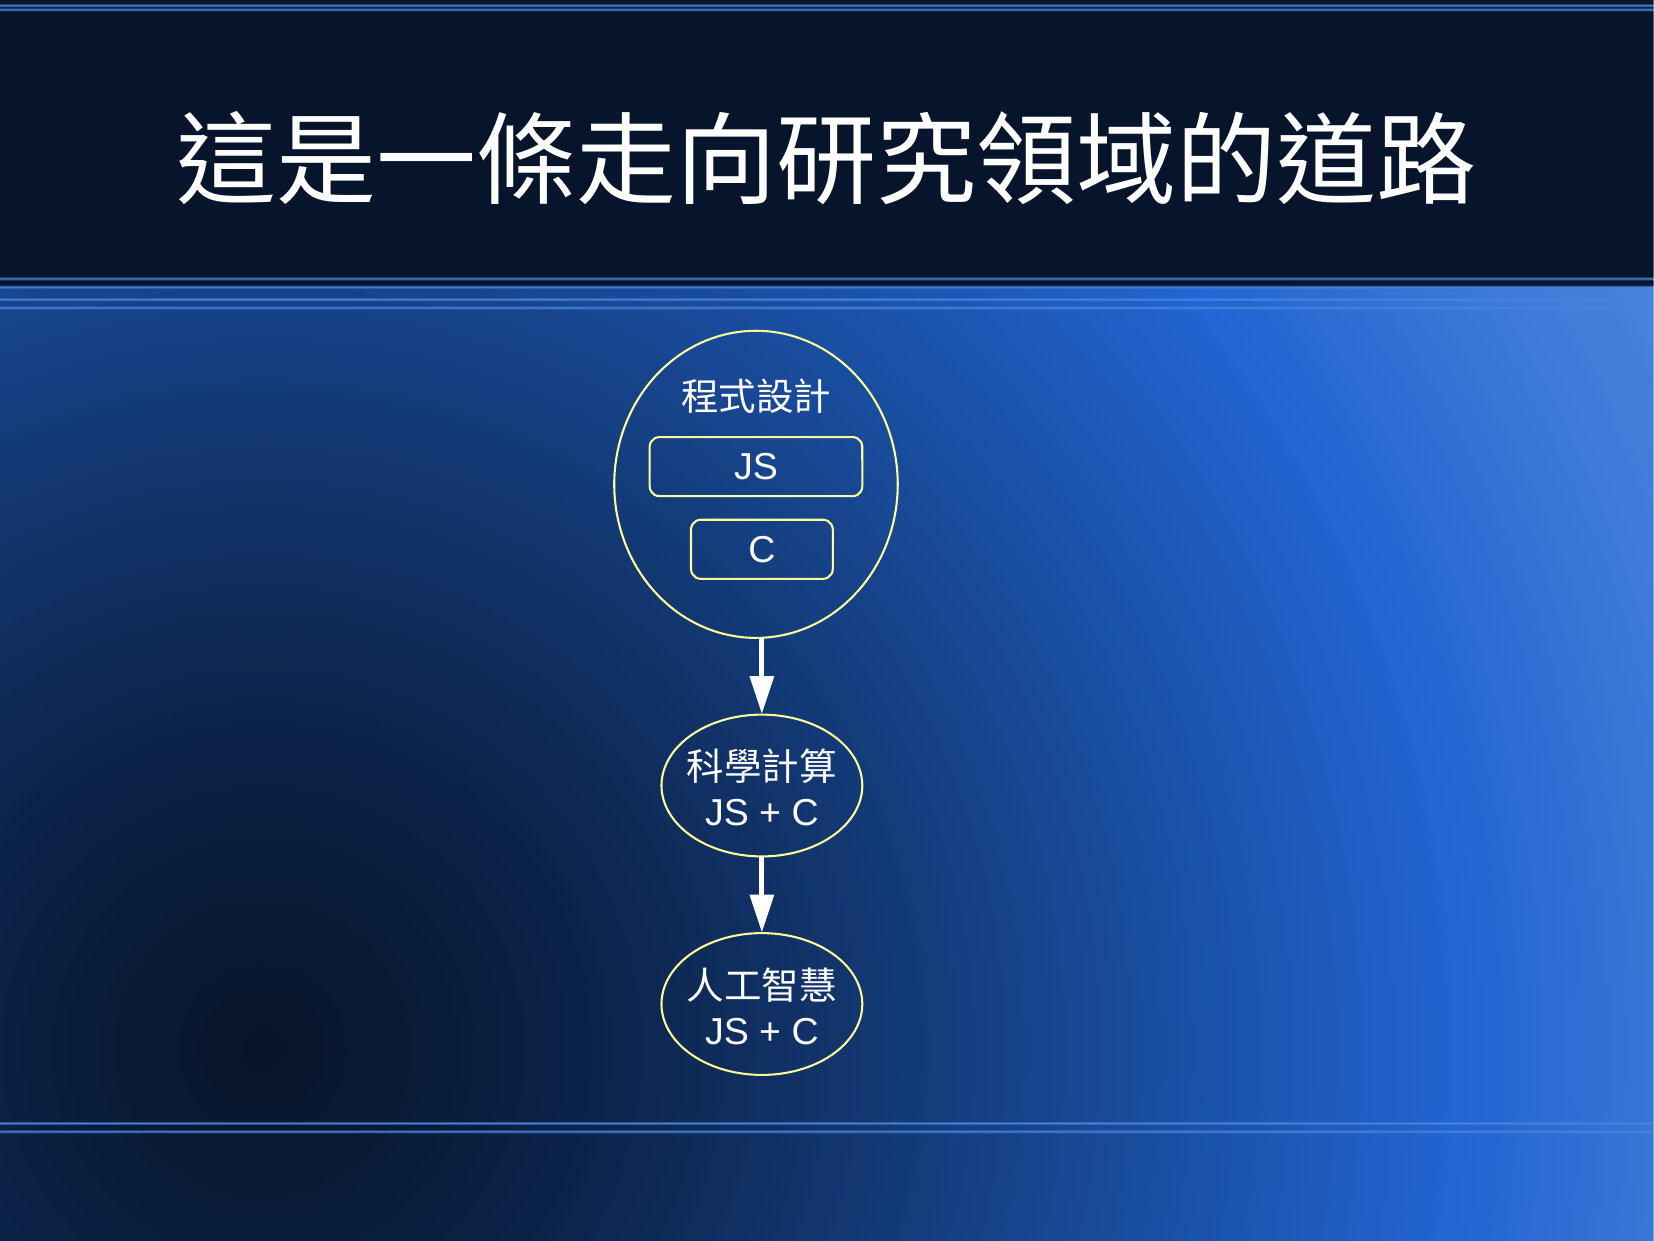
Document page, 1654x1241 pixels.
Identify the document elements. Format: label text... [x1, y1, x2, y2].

text_box JS [649, 437, 863, 497]
text_box 程式設計 [614, 330, 898, 638]
text_box C [691, 519, 833, 579]
text_box 人工智慧 JS + C [661, 933, 863, 1075]
text_box 科學計算 JS + C [661, 714, 863, 857]
title 這是一條走向研究領域的道路 [82, 49, 1571, 257]
picture [0, 0, 1654, 1241]
